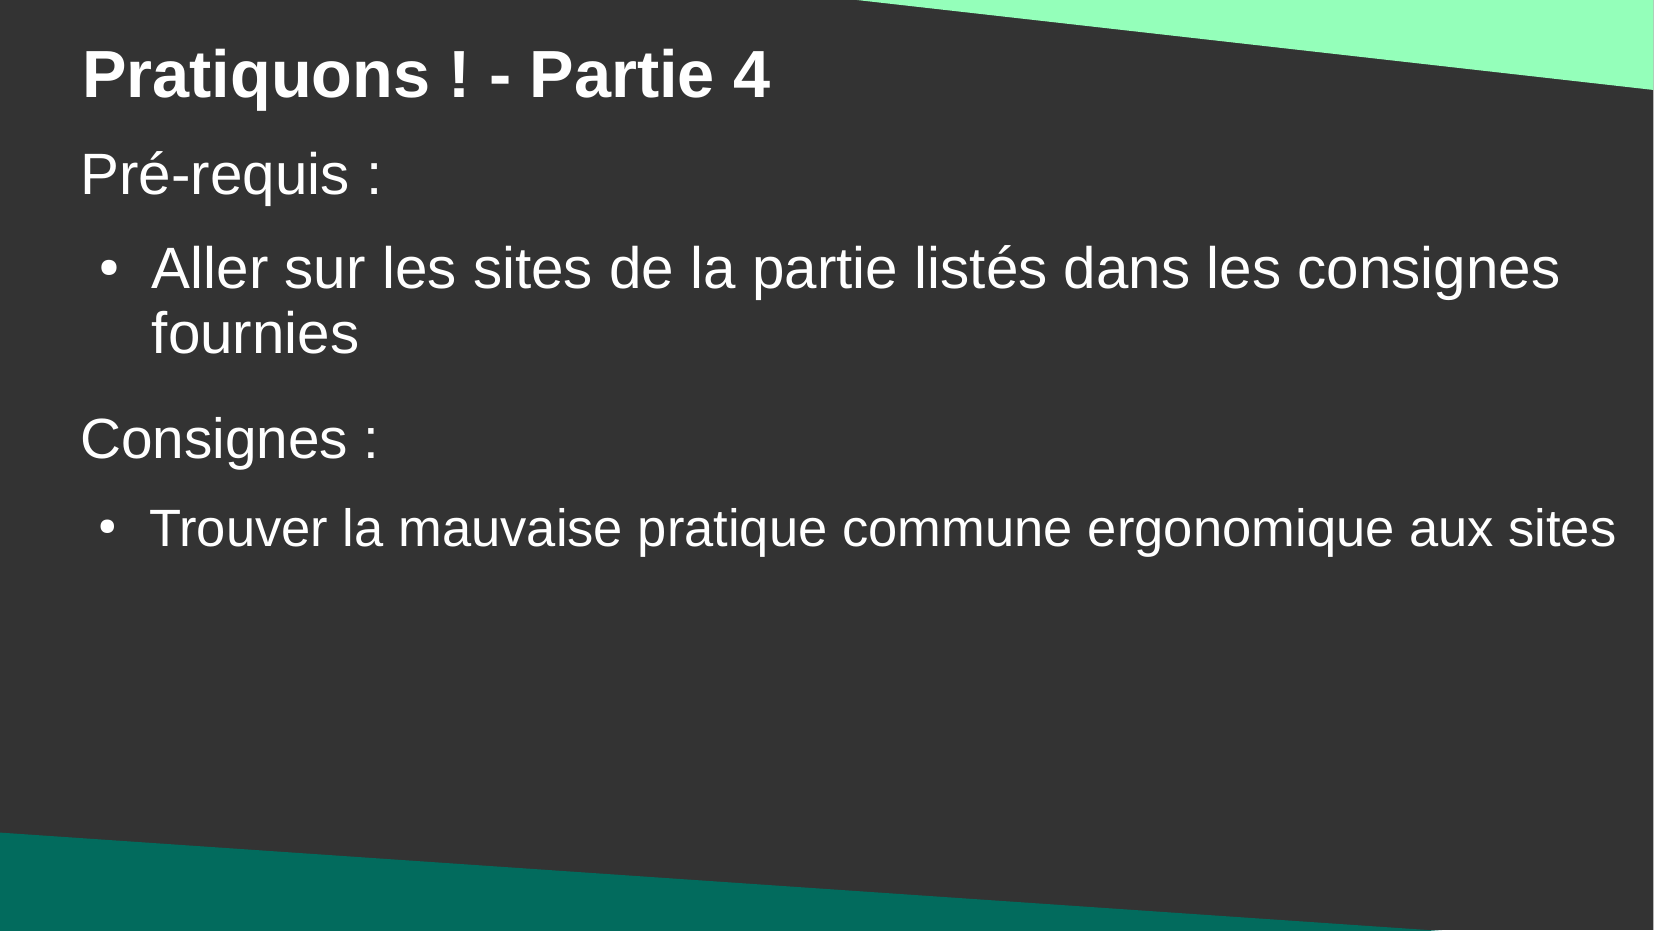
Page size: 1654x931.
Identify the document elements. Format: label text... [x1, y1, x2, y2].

title Pratiquons ! - Partie 4 [82, 37, 1571, 114]
list Consignes : Trouver la mauvaise pratique commune ergonomique aux sites [80, 407, 1620, 567]
text_box [856, 0, 1654, 91]
list Pré-requis : Aller sur les sites de la partie listés dans les consignes fournies [80, 141, 1620, 397]
